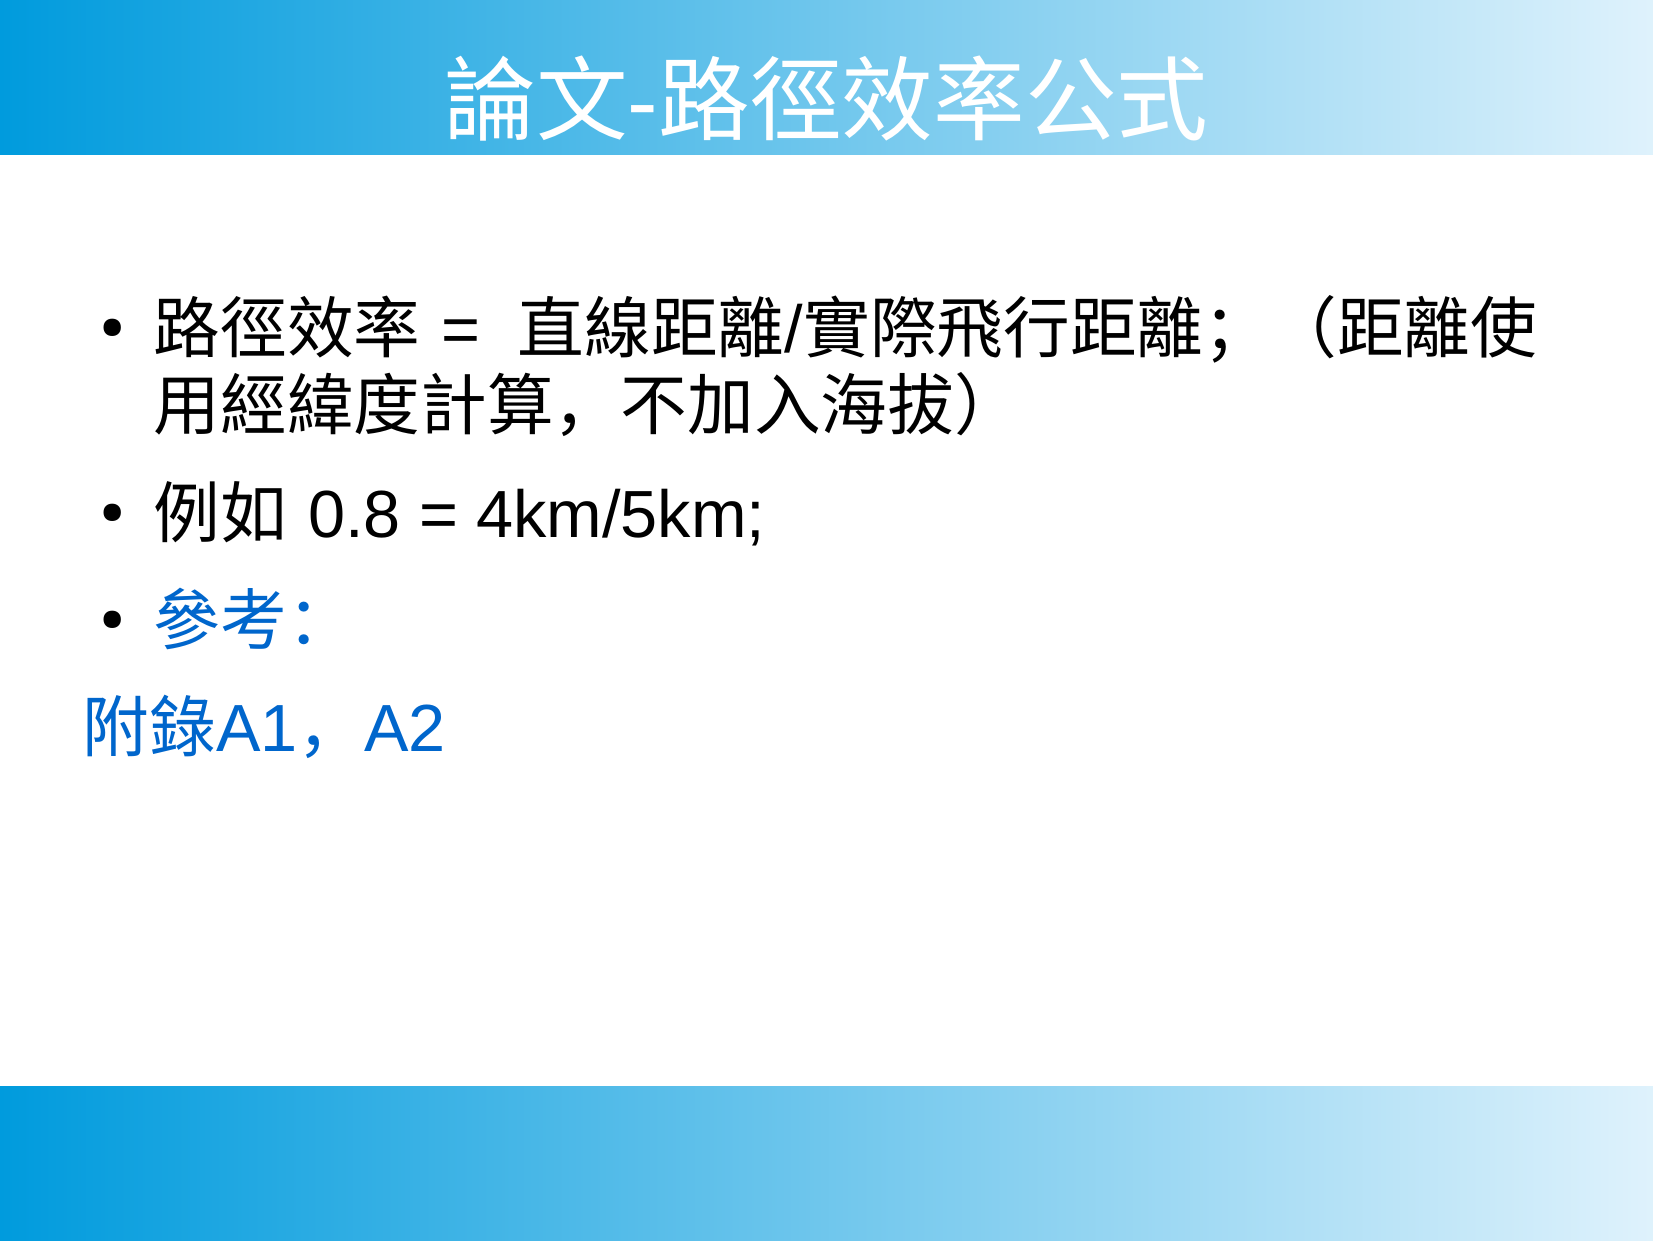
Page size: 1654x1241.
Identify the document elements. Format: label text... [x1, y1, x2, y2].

title 論文-路徑效率公式 [82, 48, 1571, 156]
list 路徑效率 = 直線距離/實際飛行距離；（距離使用經緯度計算，不加入海拔） 例如 0.8 = 4km/5km; 參考： 附錄A1，A2 [82, 290, 1571, 947]
